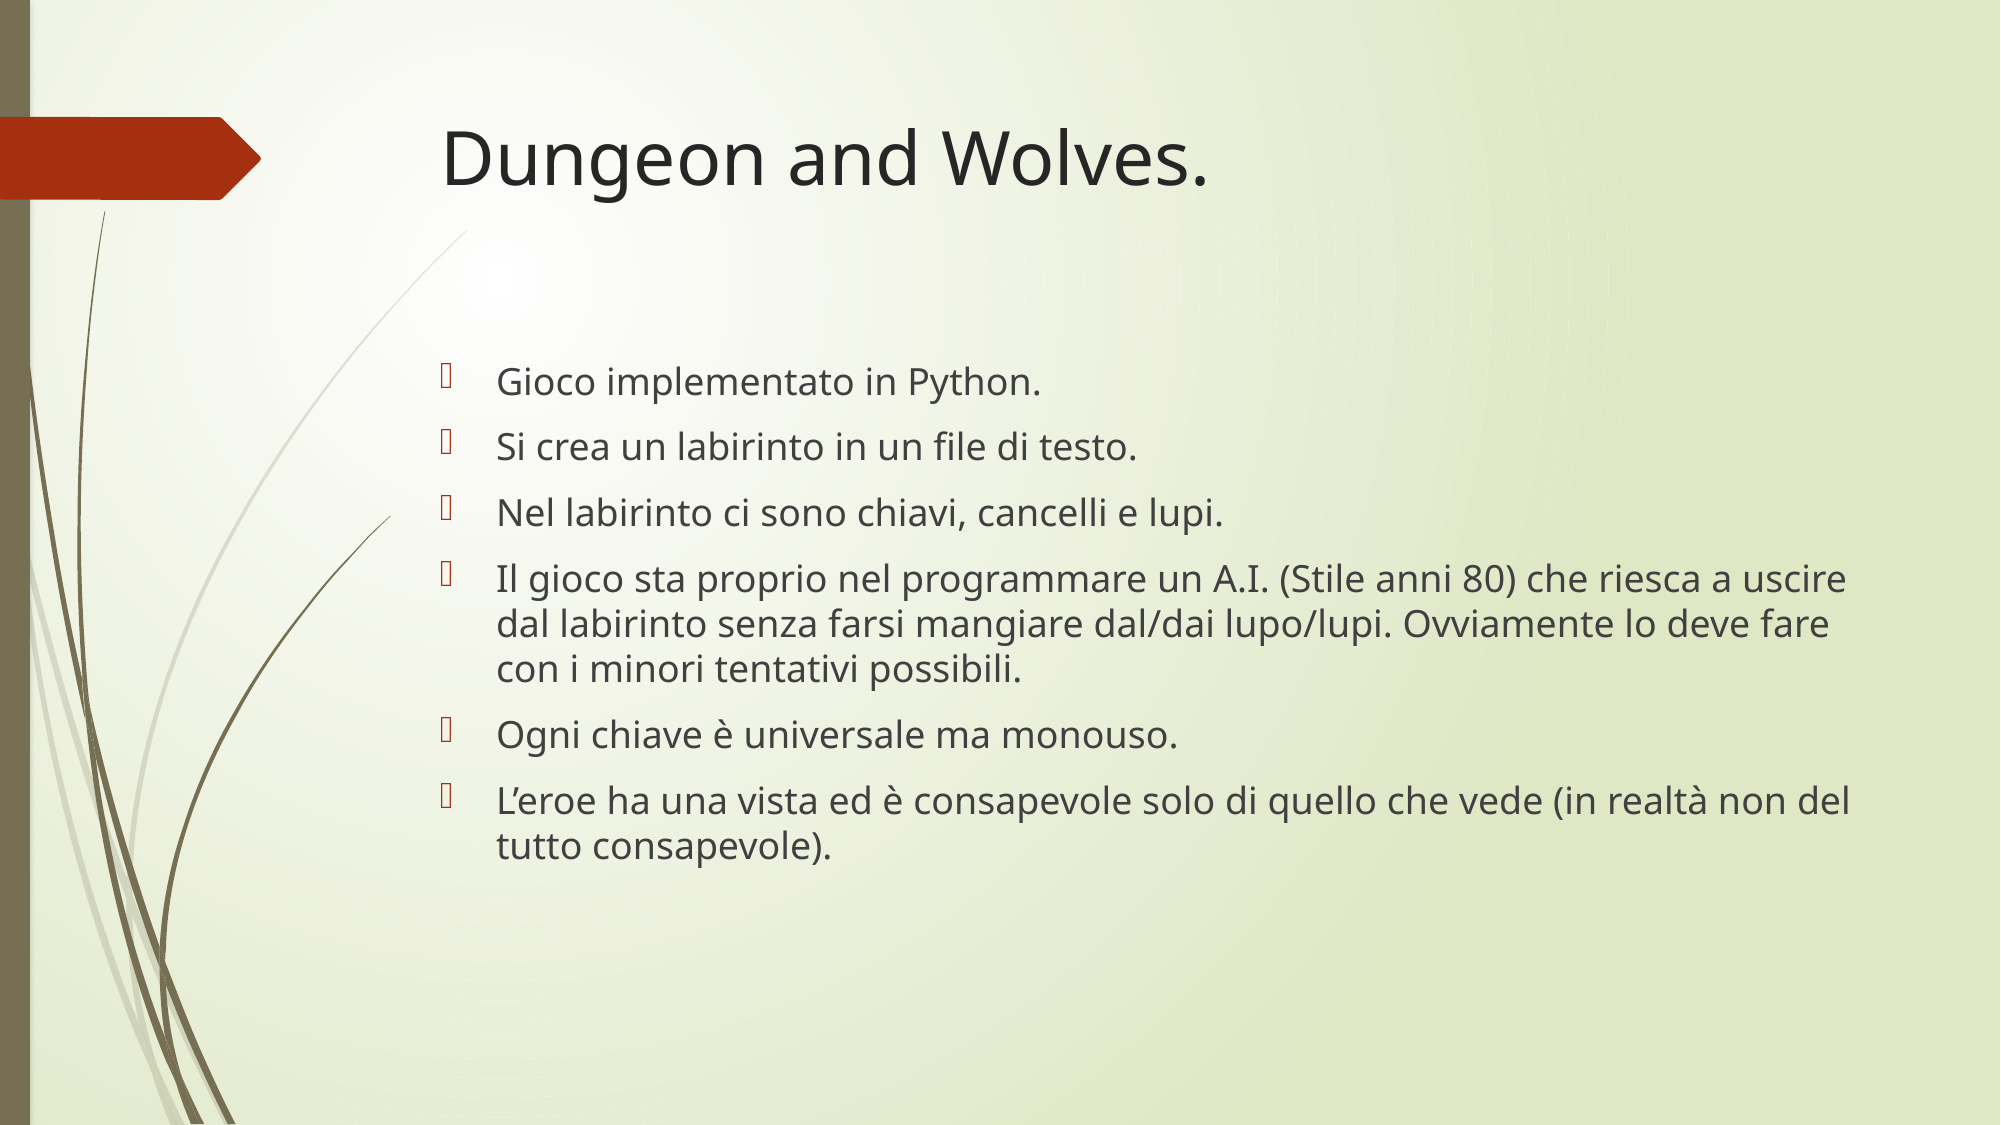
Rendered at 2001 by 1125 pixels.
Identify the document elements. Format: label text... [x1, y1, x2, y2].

title Dungeon and Wolves. [425, 102, 1888, 313]
list Gioco implementato in Python. Si crea un labirinto in un file di testo. Nel labirinto ci sono chiavi, cancelli e lupi. Il gioco sta proprio nel programmare un A.I. (Stile anni 80) che riesca a uscire dal labirinto senza farsi mangiare dal/dai lupo/lupi. Ovviamente lo deve fare con i minori tentativi possibili. Ogni chiave è universale ma monouso. L’eroe ha una vista ed è consapevole solo di quello che vede (in realtà non del tutto consapevole). [424, 350, 1888, 970]
